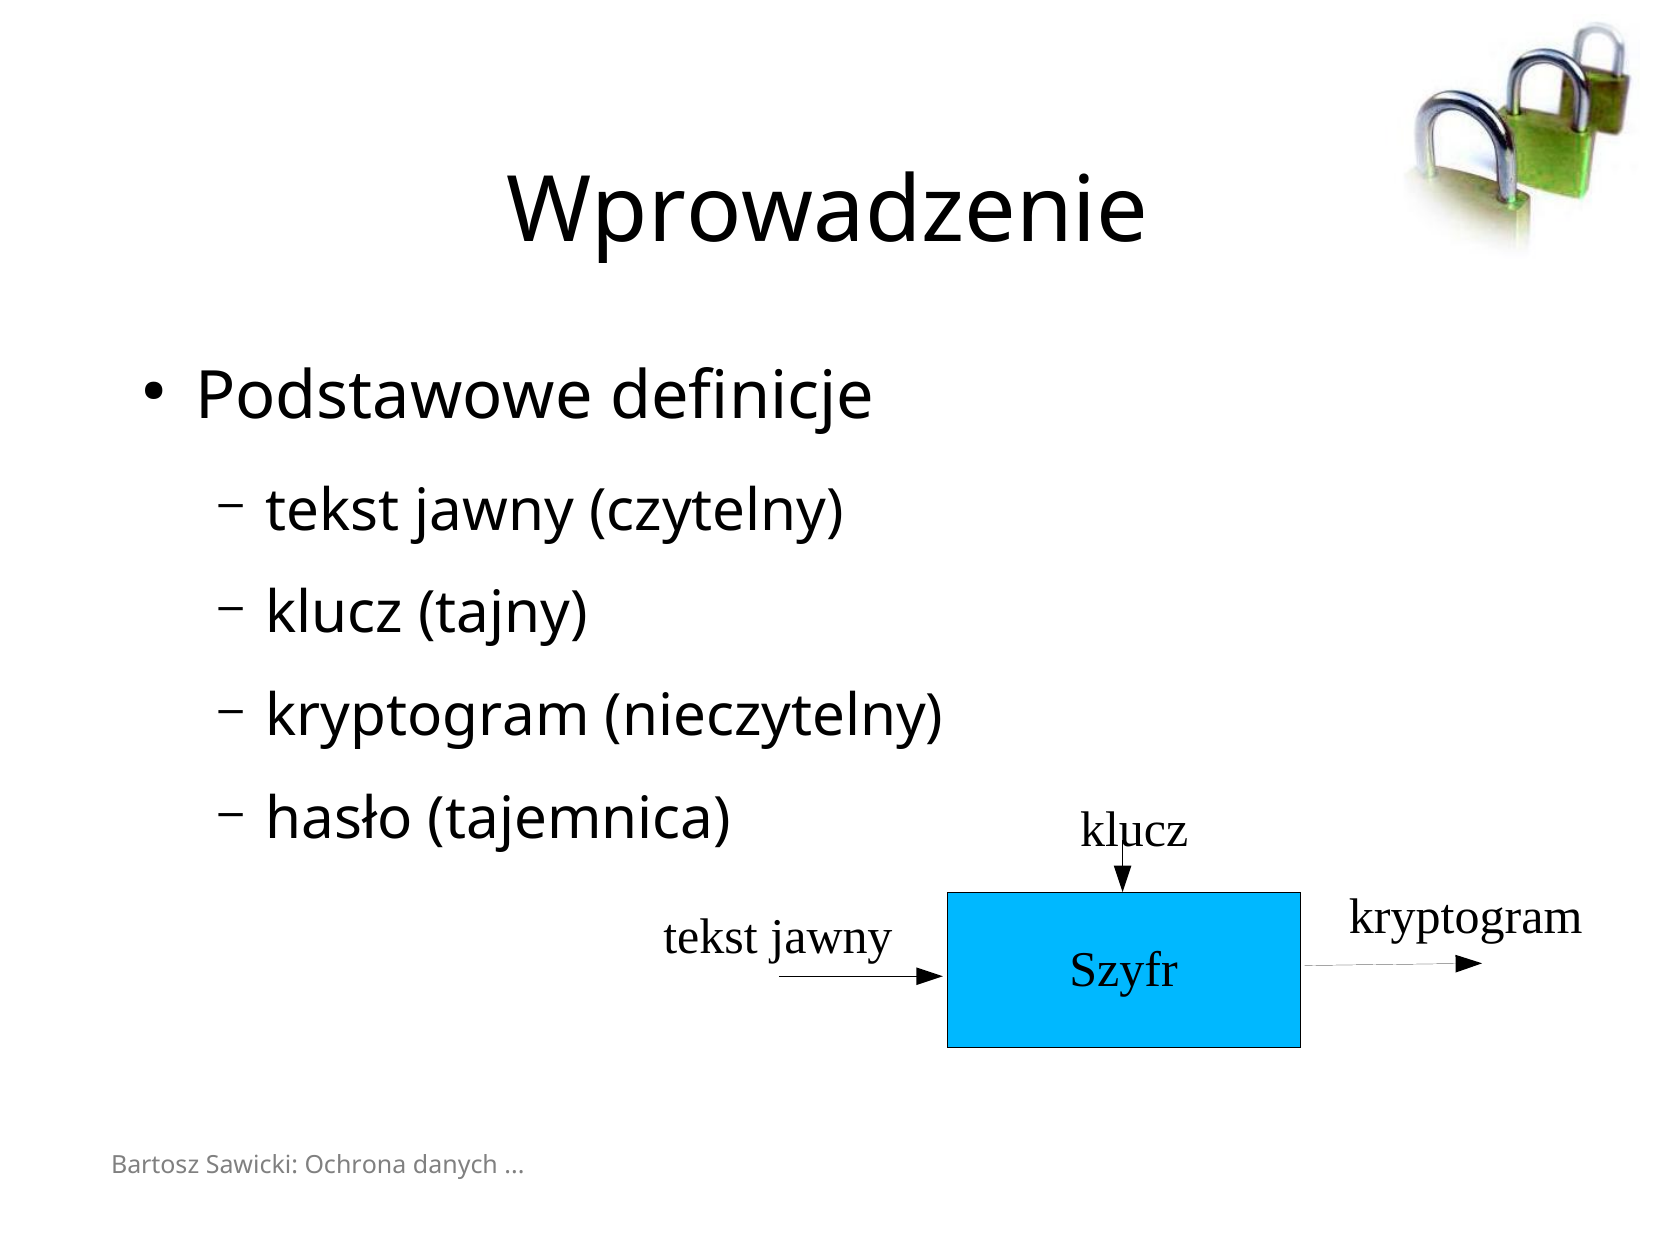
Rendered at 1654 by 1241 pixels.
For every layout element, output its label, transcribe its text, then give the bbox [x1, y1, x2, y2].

title Wprowadzenie [121, 102, 1534, 311]
text_box tekst jawny [663, 908, 893, 965]
list Podstawowe definicje tekst jawny (czytelny) klucz (tajny) kryptogram (nieczytelny) hasło (tajemnica) [124, 347, 1537, 1129]
text_box klucz [1080, 801, 1189, 858]
text_box kryptogram [1348, 889, 1583, 946]
picture [1385, 14, 1640, 266]
text_box Szyfr [947, 892, 1301, 1048]
